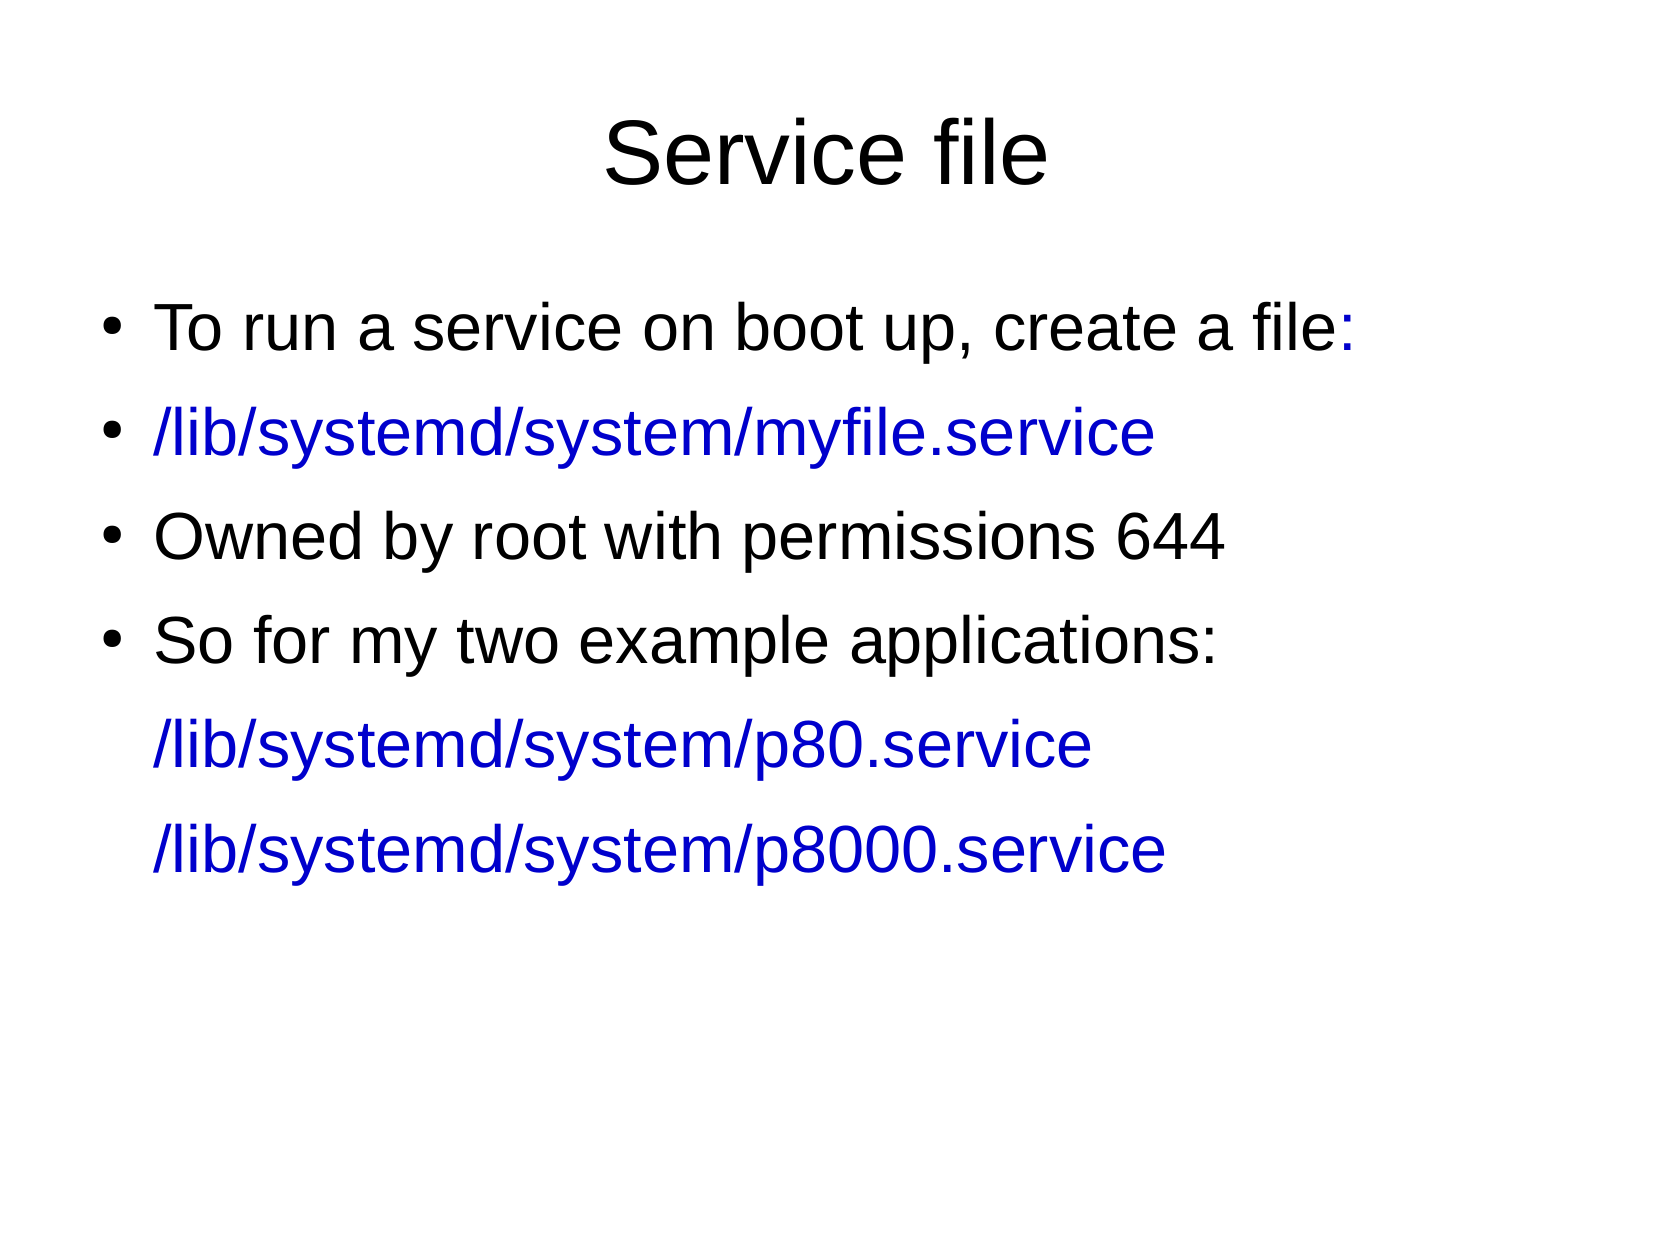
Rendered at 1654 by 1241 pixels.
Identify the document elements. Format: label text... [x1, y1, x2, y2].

title Service file [82, 49, 1571, 257]
list To run a service on boot up, create a file: /lib/systemd/system/myfile.service Owned by root with permissions 644 So for my two example applications: /lib/systemd/system/p80.service /lib/systemd/system/p8000.service [82, 290, 1571, 1010]
